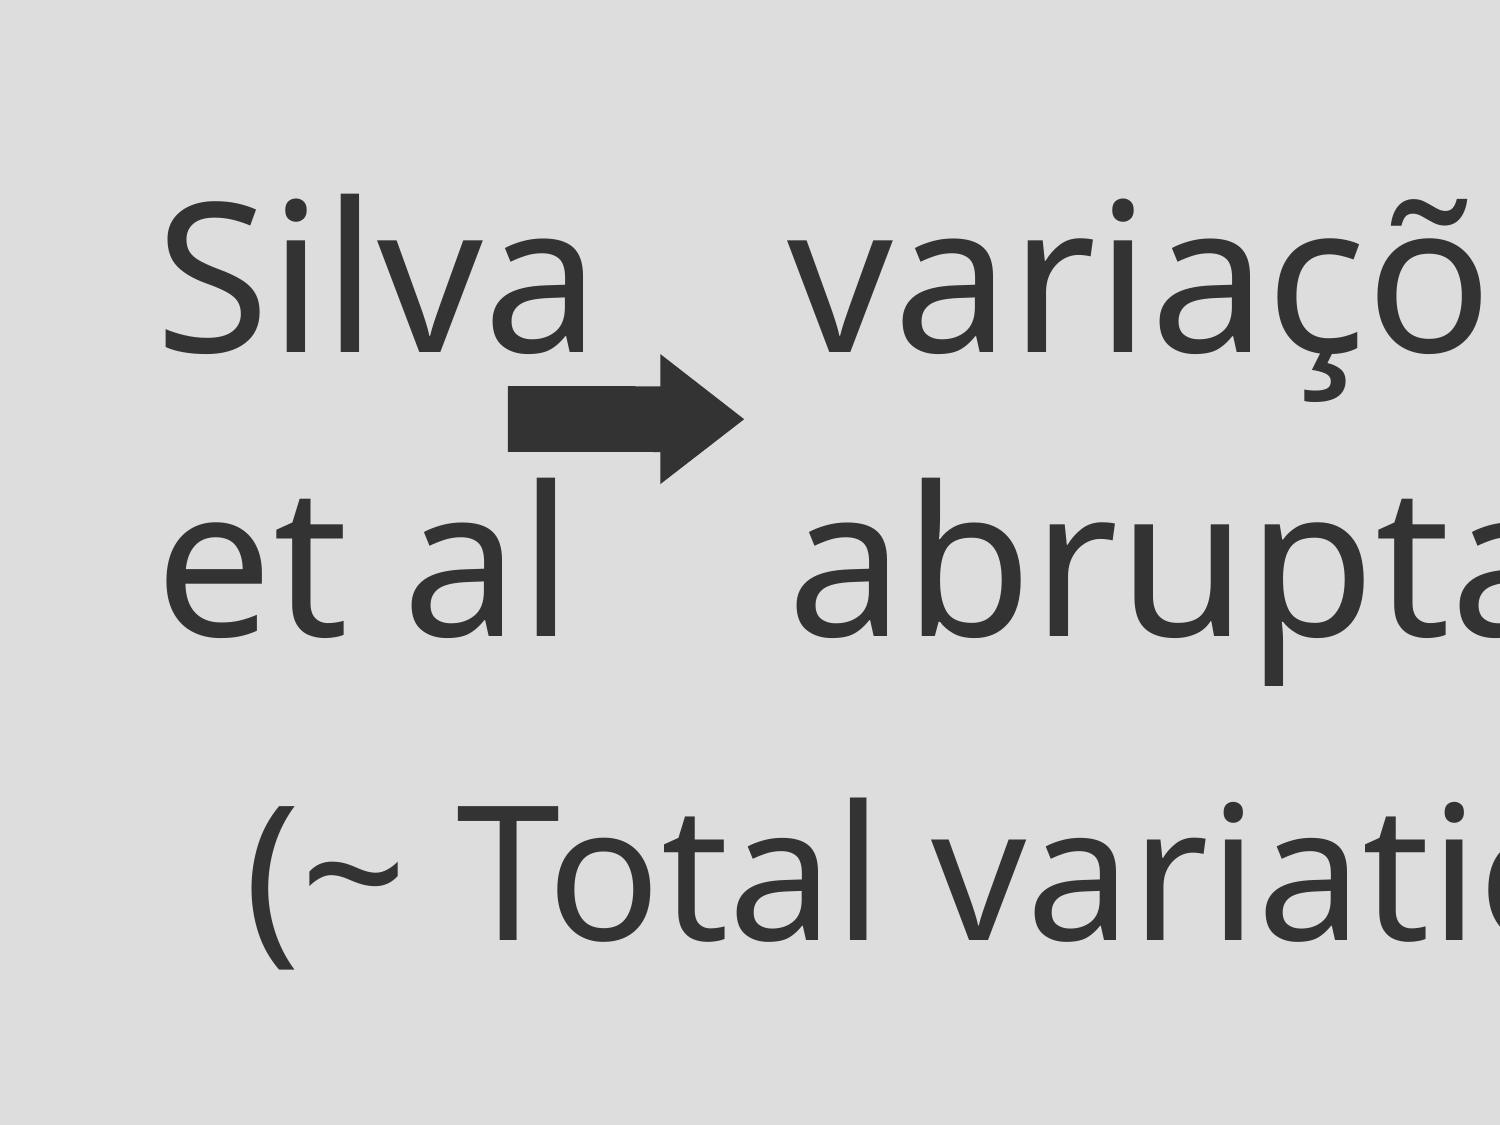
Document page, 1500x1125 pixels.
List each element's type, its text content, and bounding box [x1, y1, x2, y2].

text_box Silva et al [140, 122, 461, 621]
text_box [507, 354, 745, 485]
text_box (~ Total variation) [229, 732, 1271, 965]
text_box variações abruptas [773, 122, 1430, 621]
